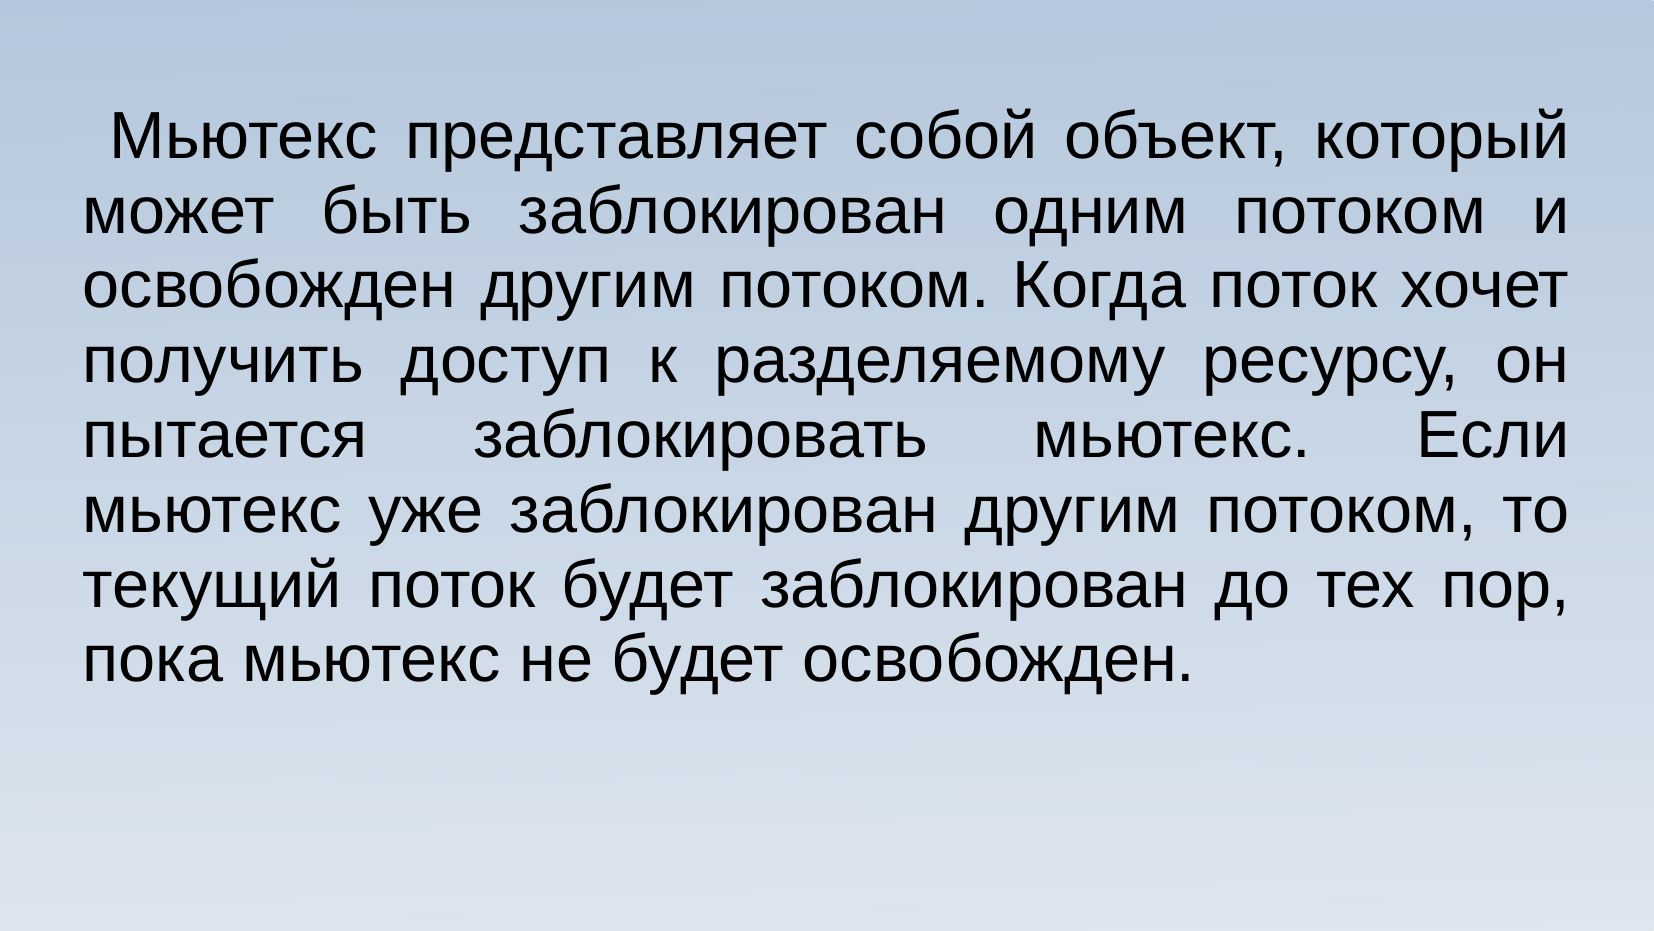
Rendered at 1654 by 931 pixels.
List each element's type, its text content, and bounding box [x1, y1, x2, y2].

subtitle Мьютекс представляет собой объект, который может быть заблокирован одним потоком и освобожден другим потоком. Когда поток хочет получить доступ к разделяемому ресурсу, он пытается заблокировать мьютекс. Если мьютекс уже заблокирован другим потоком, то текущий поток будет заблокирован до тех пор, пока мьютекс не будет освобожден. [82, 37, 1571, 757]
